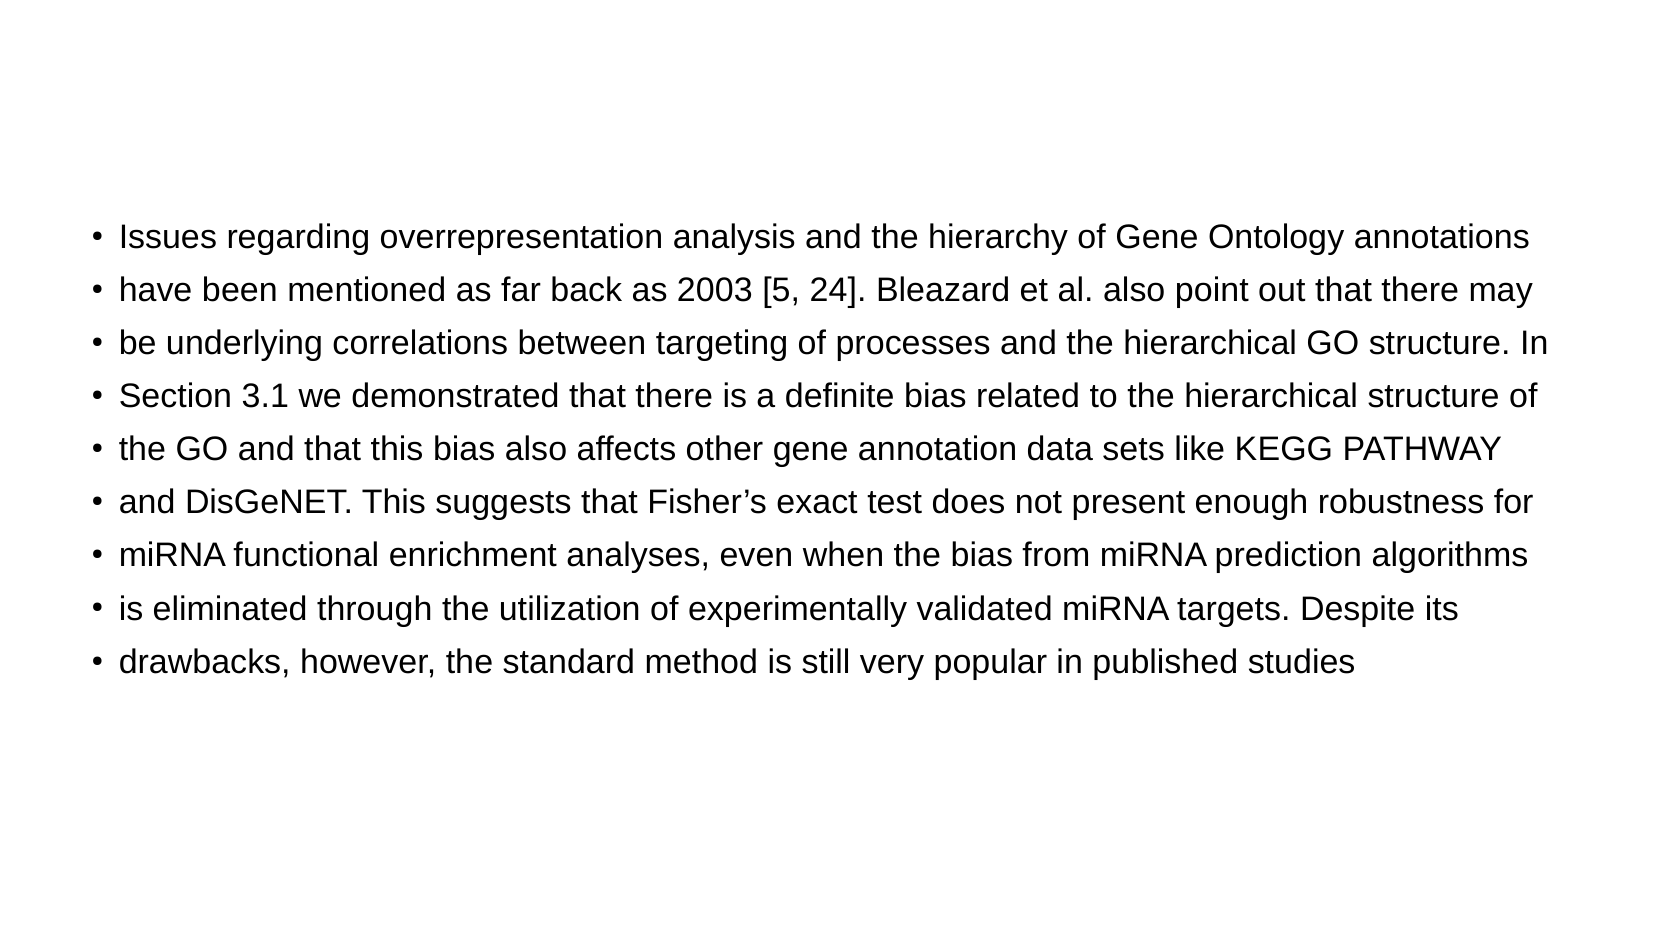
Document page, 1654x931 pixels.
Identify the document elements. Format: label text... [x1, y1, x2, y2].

list Issues regarding overrepresentation analysis and the hierarchy of Gene Ontology annotations have been mentioned as far back as 2003 [5, 24]. Bleazard et al. also point out that there may be underlying correlations between targeting of processes and the hierarchical GO structure. In Section 3.1 we demonstrated that there is a definite bias related to the hierarchical structure of the GO and that this bias also affects other gene annotation data sets like KEGG PATHWAY and DisGeNET. This suggests that Fisher’s exact test does not present enough robustness for miRNA functional enrichment analyses, even when the bias from miRNA prediction algorithms is eliminated through the utilization of experimentally validated miRNA targets. Despite its drawbacks, however, the standard method is still very popular in published studies [82, 217, 1571, 758]
